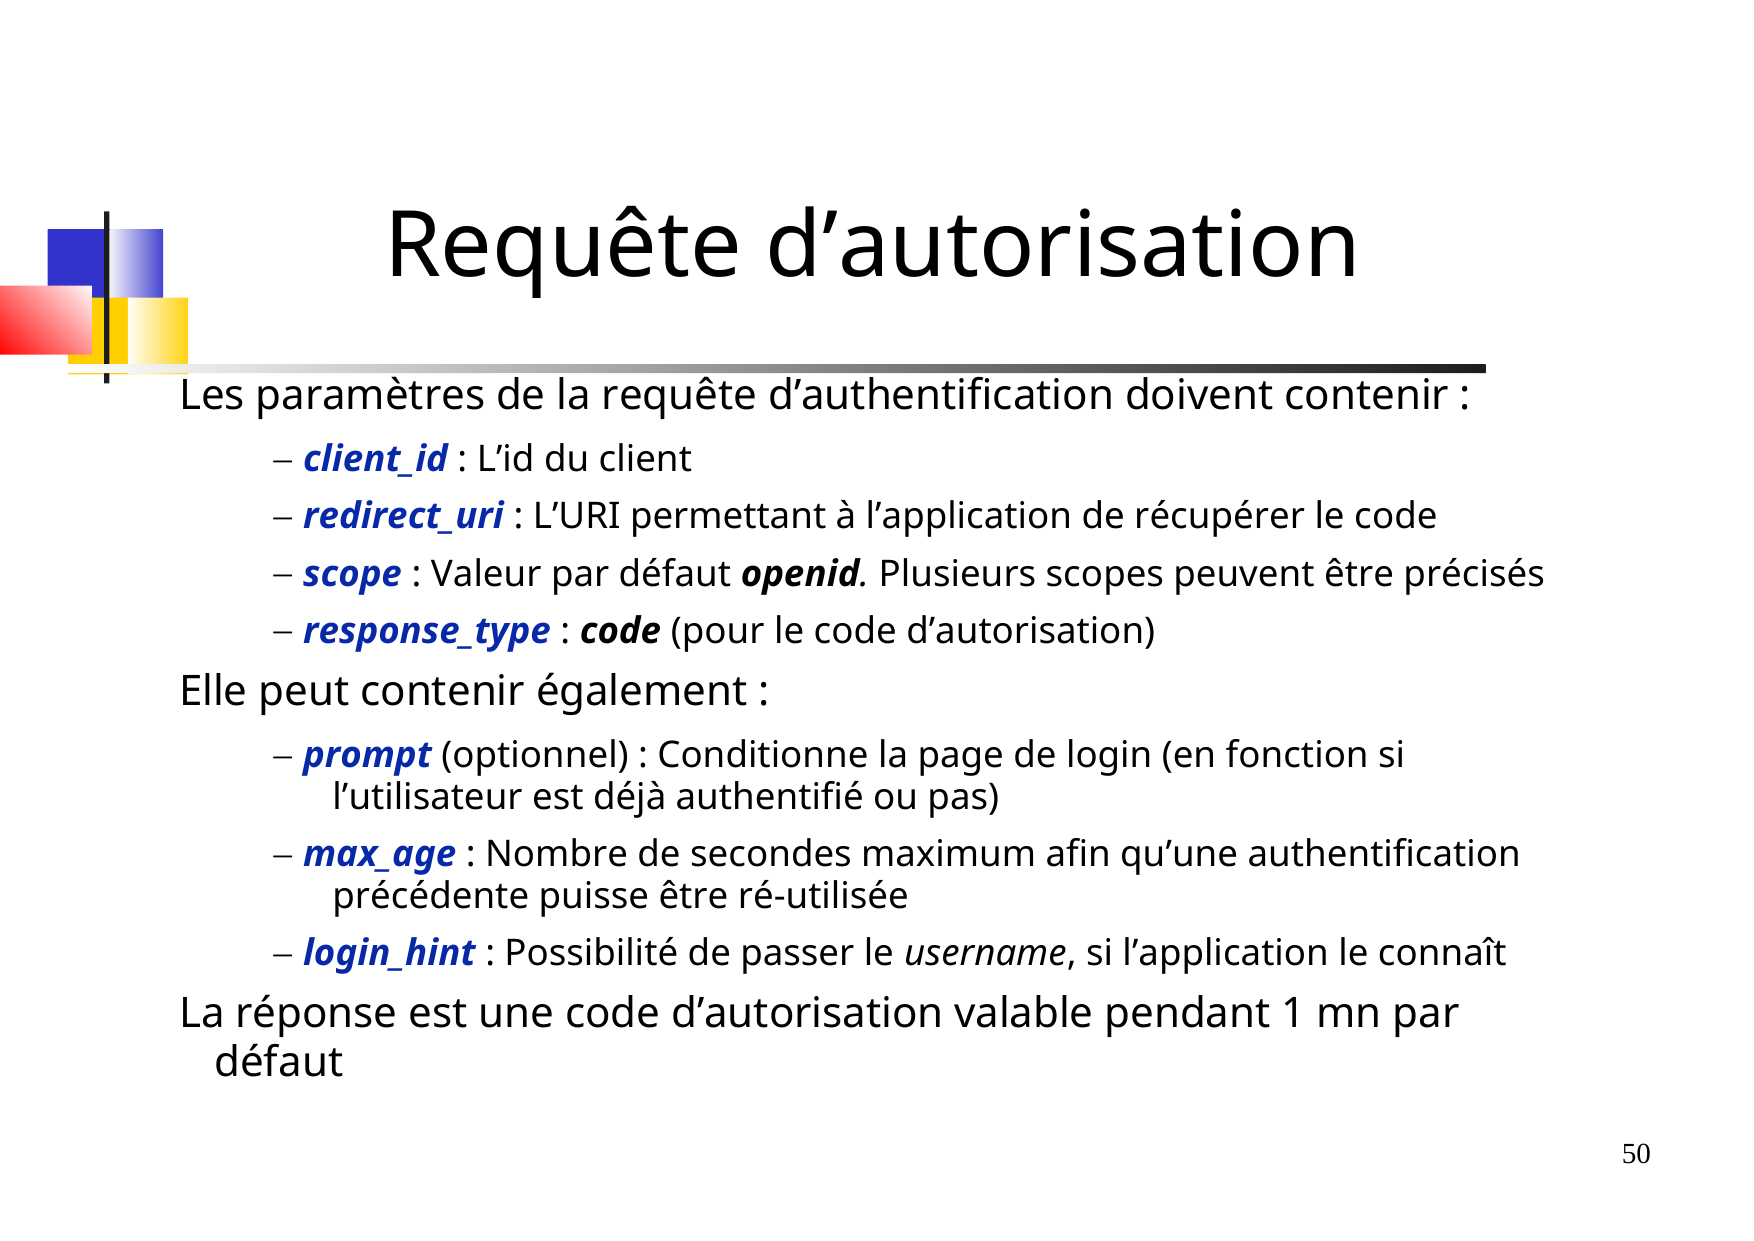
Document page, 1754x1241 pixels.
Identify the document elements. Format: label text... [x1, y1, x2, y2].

title Requête d’autorisation [179, 139, 1567, 351]
list Les paramètres de la requête d’authentification doivent contenir : client_id : L’id du client redirect_uri : L’URI permettant à l’application de récupérer le code scope : Valeur par défaut openid. Plusieurs scopes peuvent être précisés response_type : code (pour le code d’autorisation) Elle peut contenir également : prompt (optionnel) : Conditionne la page de login (en fonction si l’utilisateur est déjà authentifié ou pas) max_age : Nombre de secondes maximum afin qu’une authentification précédente puisse être ré-utilisée login_hint : Possibilité de passer le username, si l’application le connaît La réponse est une code d’autorisation valable pendant 1 mn par défaut [179, 371, 1567, 1091]
